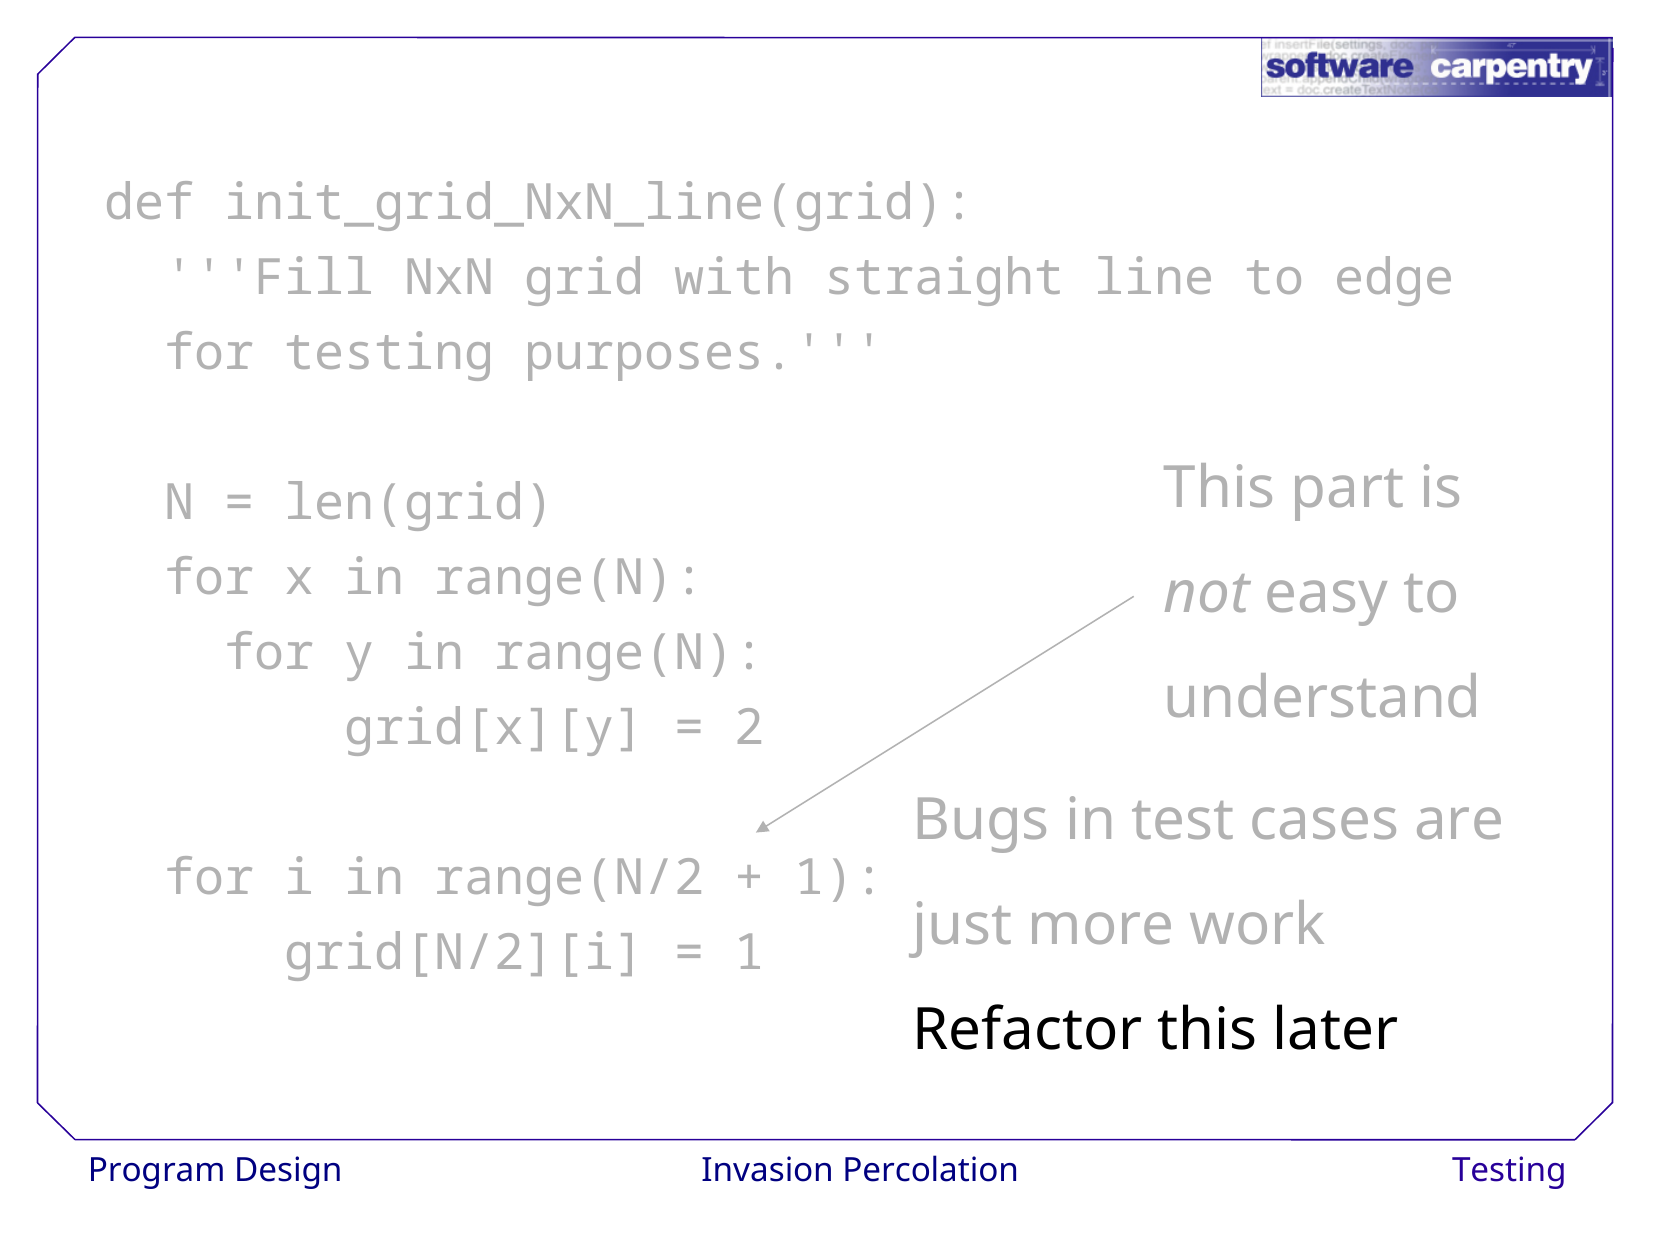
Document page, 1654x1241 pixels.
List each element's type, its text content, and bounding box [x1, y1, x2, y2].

picture [1261, 39, 1613, 97]
text_box def init_grid_NxN_line(grid): '''Fill NxN grid with straight line to edge for testing purposes.''' N = len(grid) for x in range(N): for y in range(N): grid[x][y] = 2 for i in range(N/2 + 1): grid[N/2][i] = 1 [89, 147, 1508, 1093]
text_box This part is not easy to understand [1149, 406, 1513, 737]
text_box Bugs in test cases are just more work Refactor this later [897, 738, 1572, 1069]
